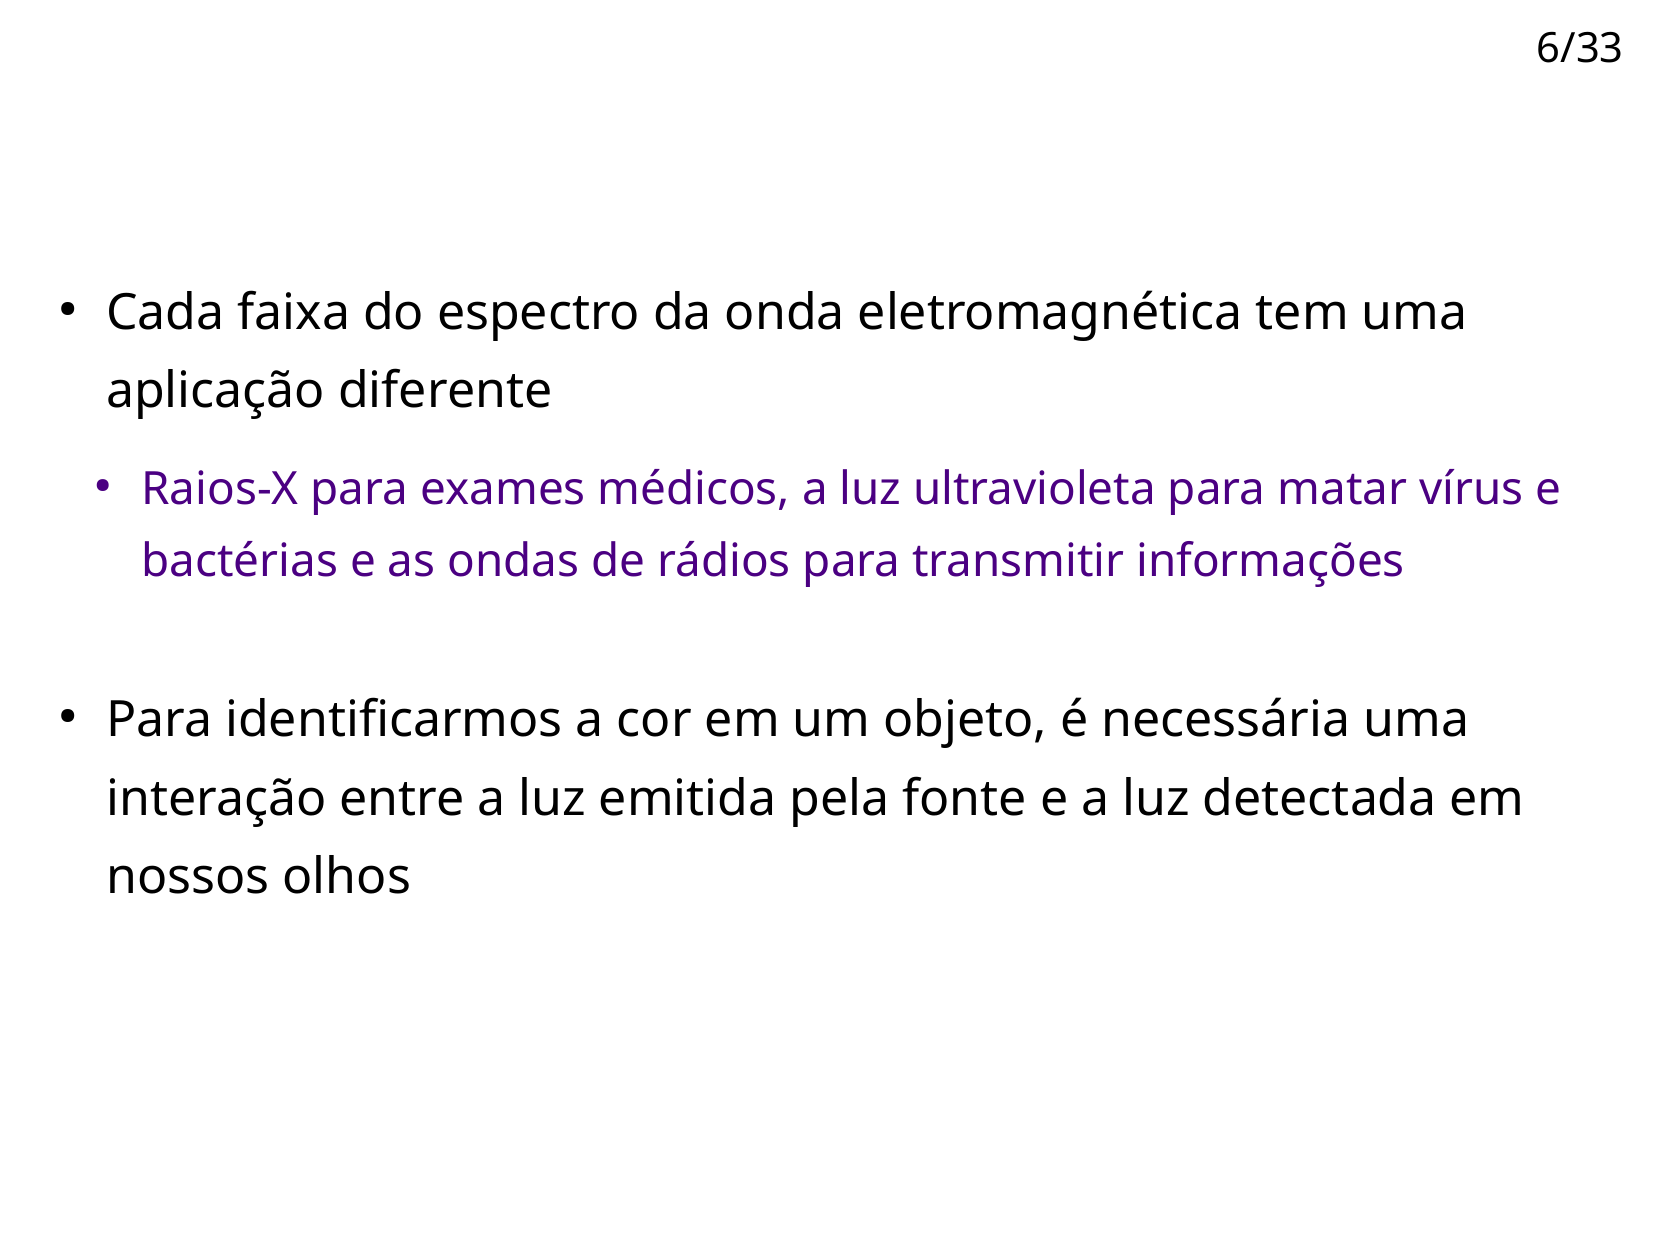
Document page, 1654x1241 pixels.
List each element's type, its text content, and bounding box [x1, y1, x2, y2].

list Cada faixa do espectro da onda eletromagnética tem uma aplicação diferente Raios-X para exames médicos, a luz ultravioleta para matar vírus e bactérias e as ondas de rádios para transmitir informações Para identificarmos a cor em um objeto, é necessária uma interação entre a luz emitida pela fonte e a luz detectada em nossos olhos [59, 265, 1625, 1211]
